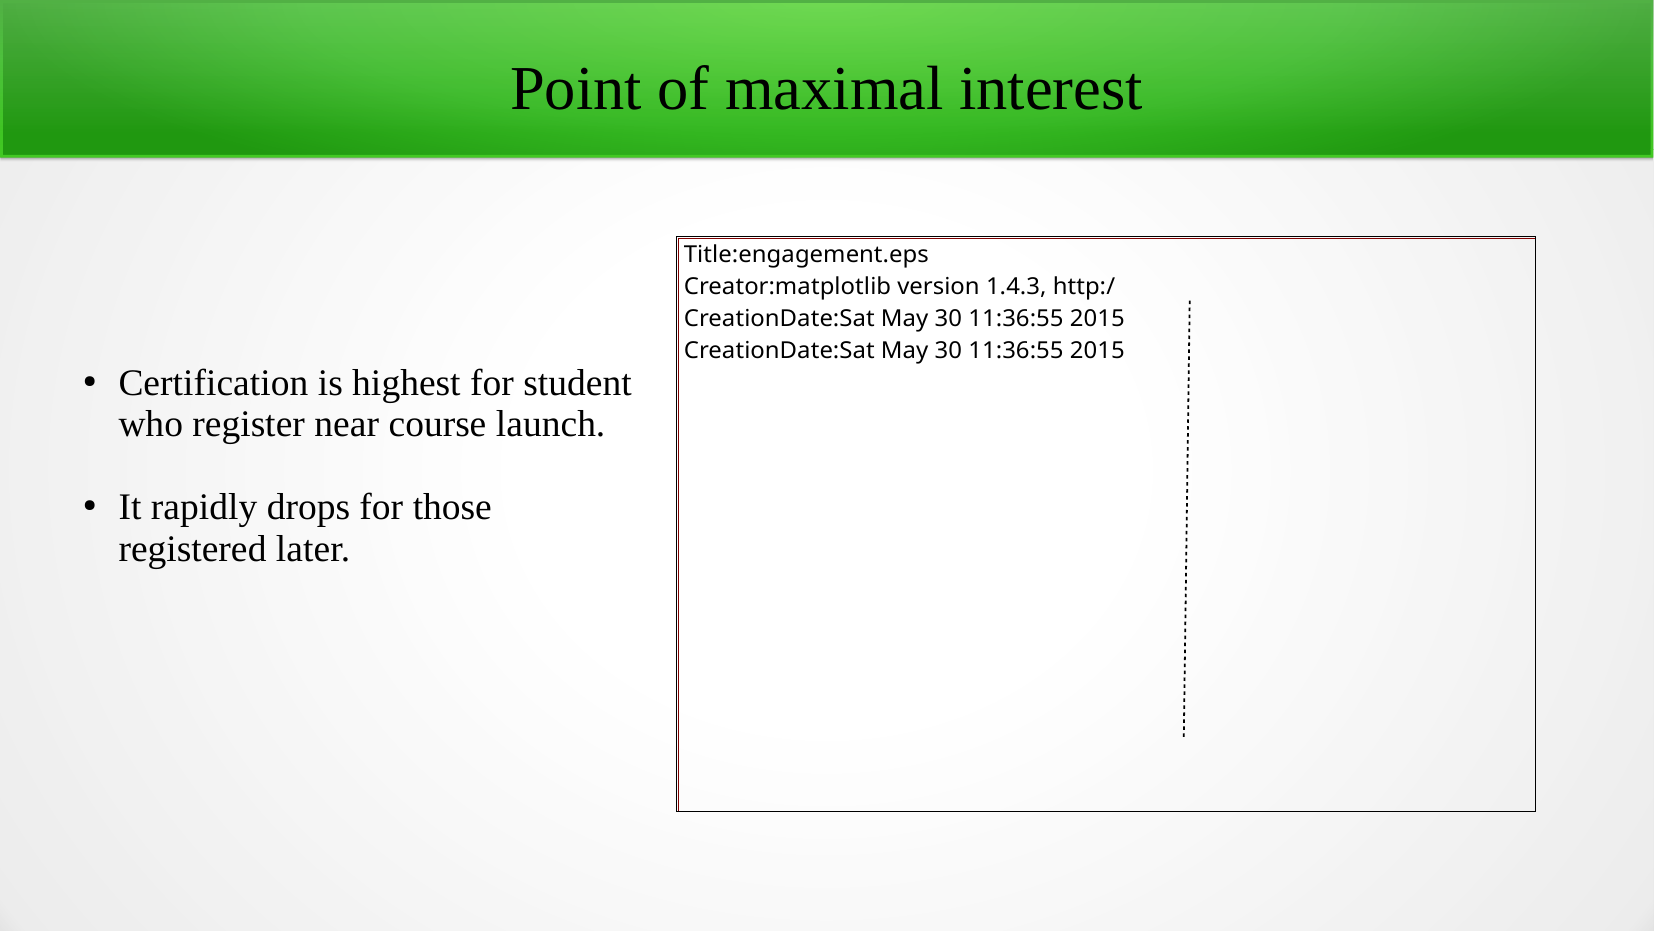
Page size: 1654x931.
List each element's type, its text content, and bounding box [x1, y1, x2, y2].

text_box Certification is highest for student who register near course launch. It rapidly drops for those registered later. [68, 354, 662, 780]
picture [676, 236, 1536, 812]
title Point of maximal interest [82, 35, 1571, 142]
